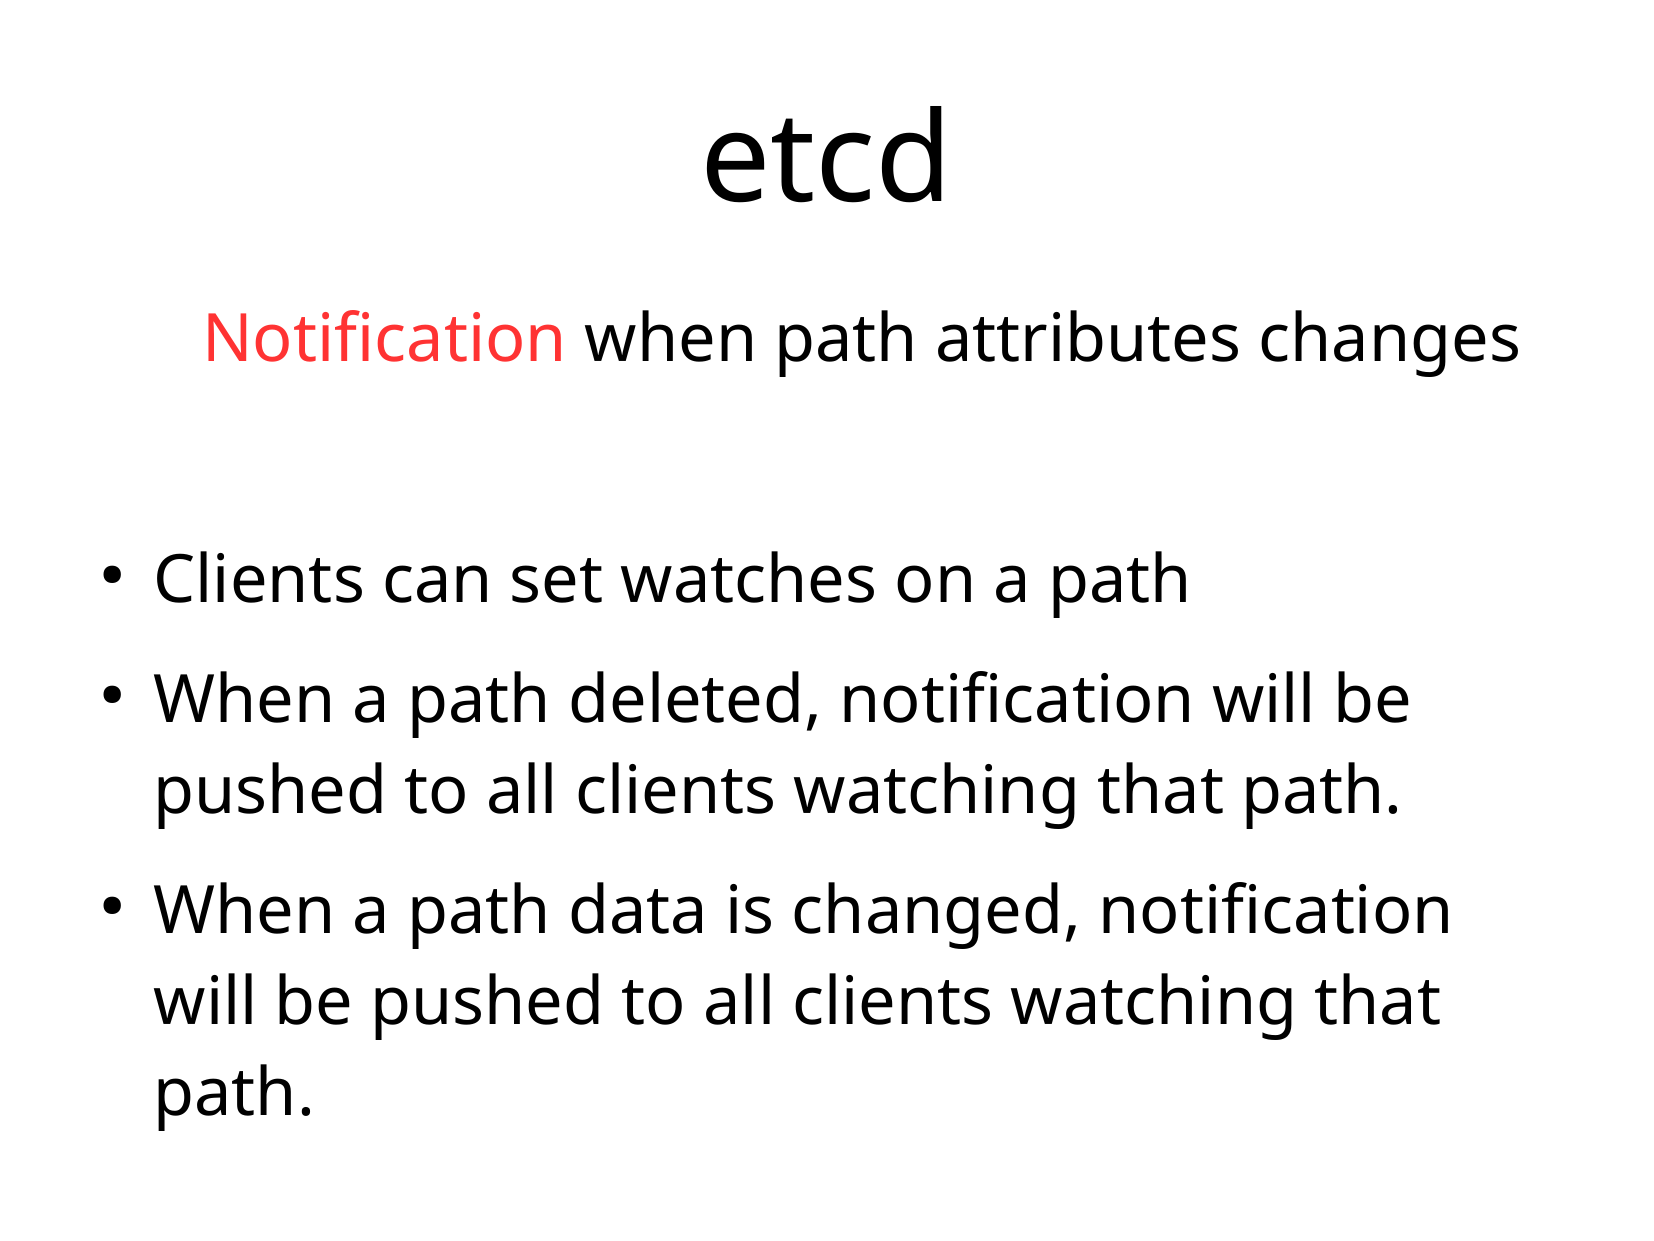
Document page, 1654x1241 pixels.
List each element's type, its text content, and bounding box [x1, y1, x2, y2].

list Notification when path attributes changes Clients can set watches on a path When a path deleted, notification will be pushed to all clients watching that path. When a path data is changed, notification will be pushed to all clients watching that path. [82, 290, 1571, 1155]
title etcd [82, 49, 1571, 257]
